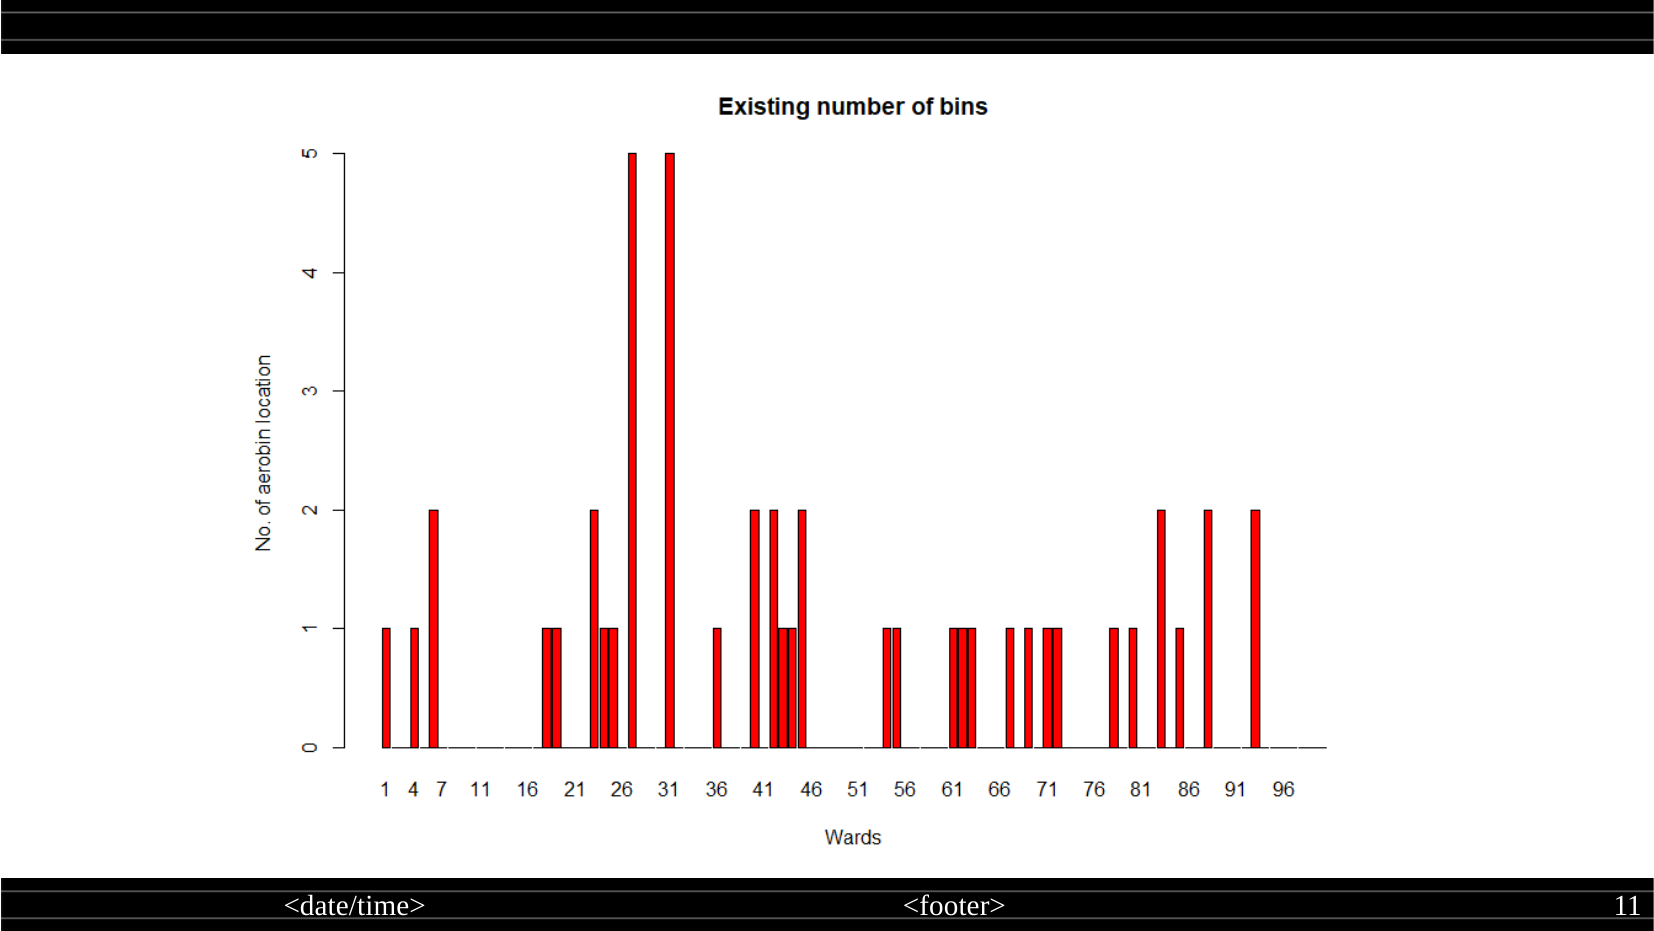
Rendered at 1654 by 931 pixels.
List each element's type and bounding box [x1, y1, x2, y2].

picture [1, 878, 1654, 931]
picture [248, 57, 1413, 874]
picture [1, 0, 1654, 54]
